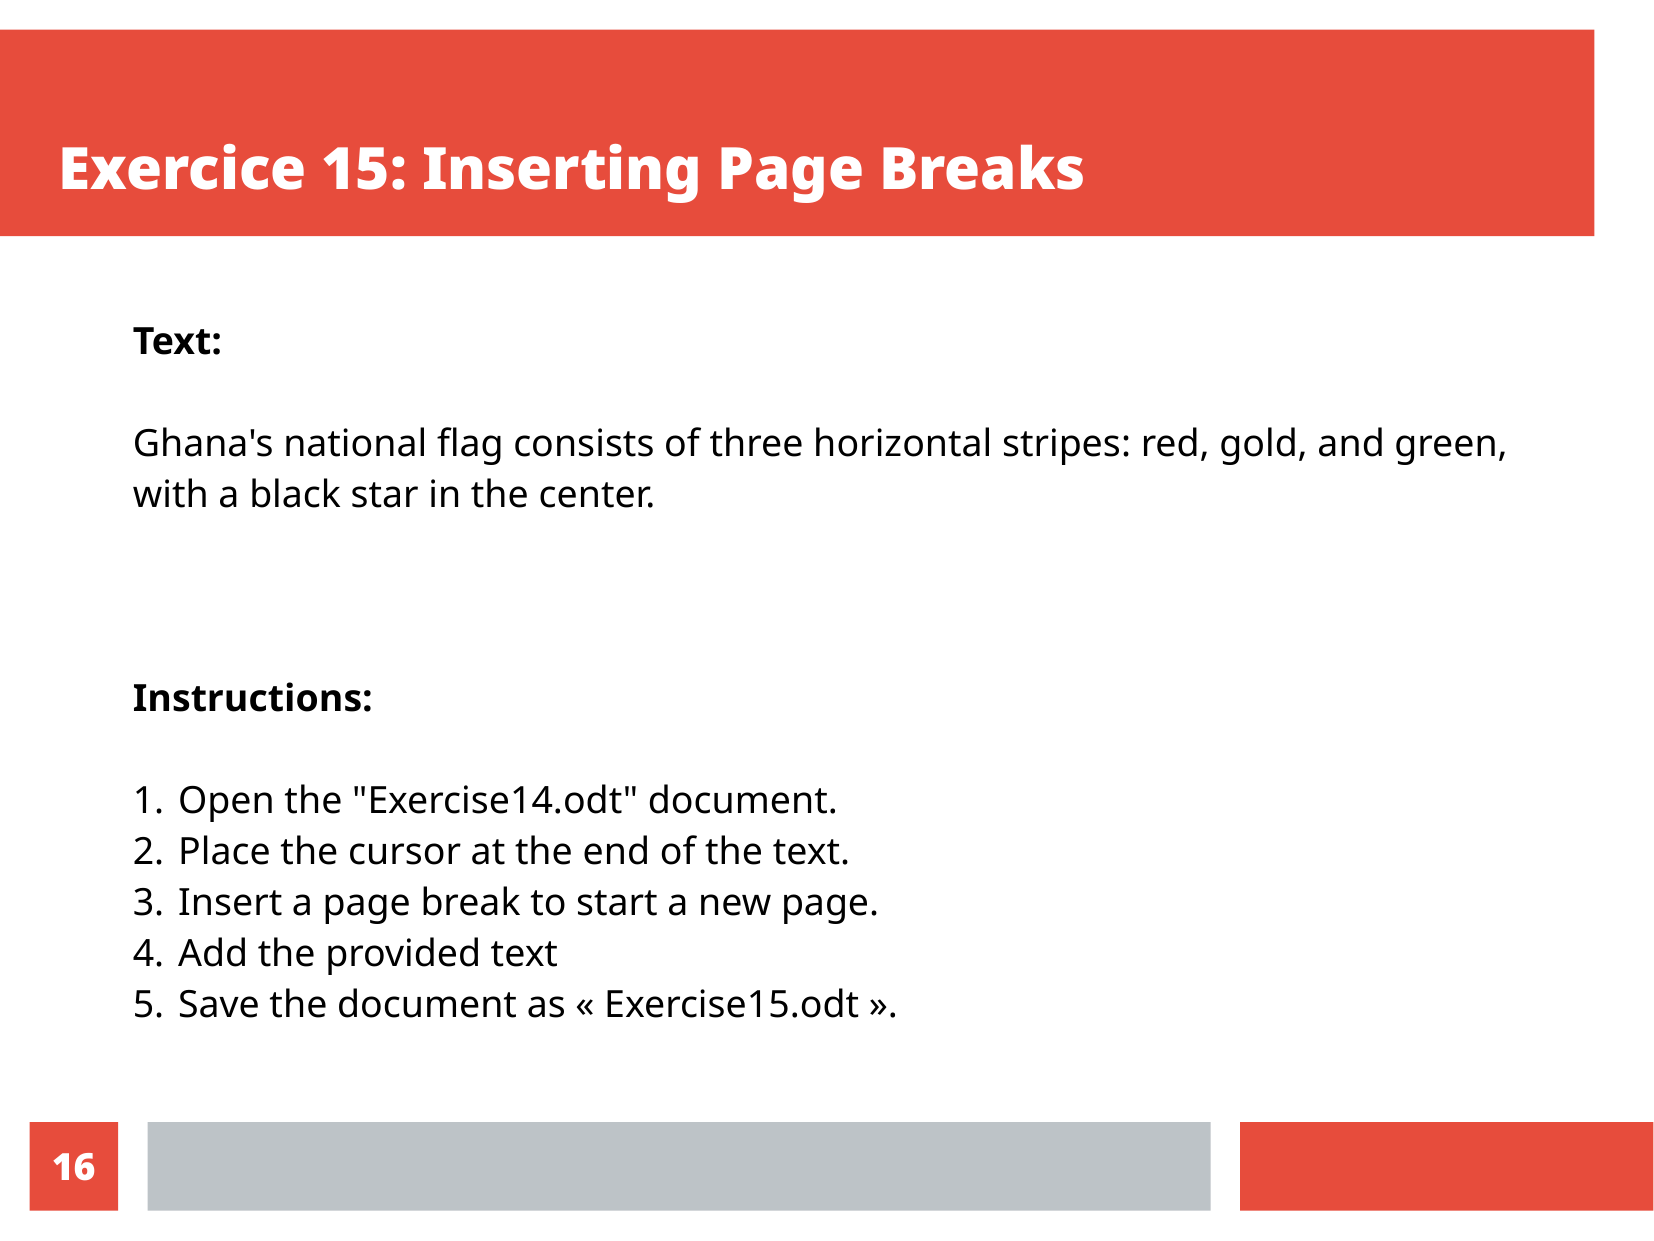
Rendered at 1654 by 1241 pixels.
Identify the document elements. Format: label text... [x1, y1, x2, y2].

text_box Text: Ghana's national flag consists of three horizontal stripes: red, gold, and green, with a black star in the center. Instructions: Open the "Exercise14.odt" document. Place the cursor at the end of the text. Insert a page break to start a new page. Add the provided text Save the document as « Exercise15.odt ». [118, 307, 1536, 932]
title Exercice 15: Inserting Page Breaks [59, 59, 1595, 207]
